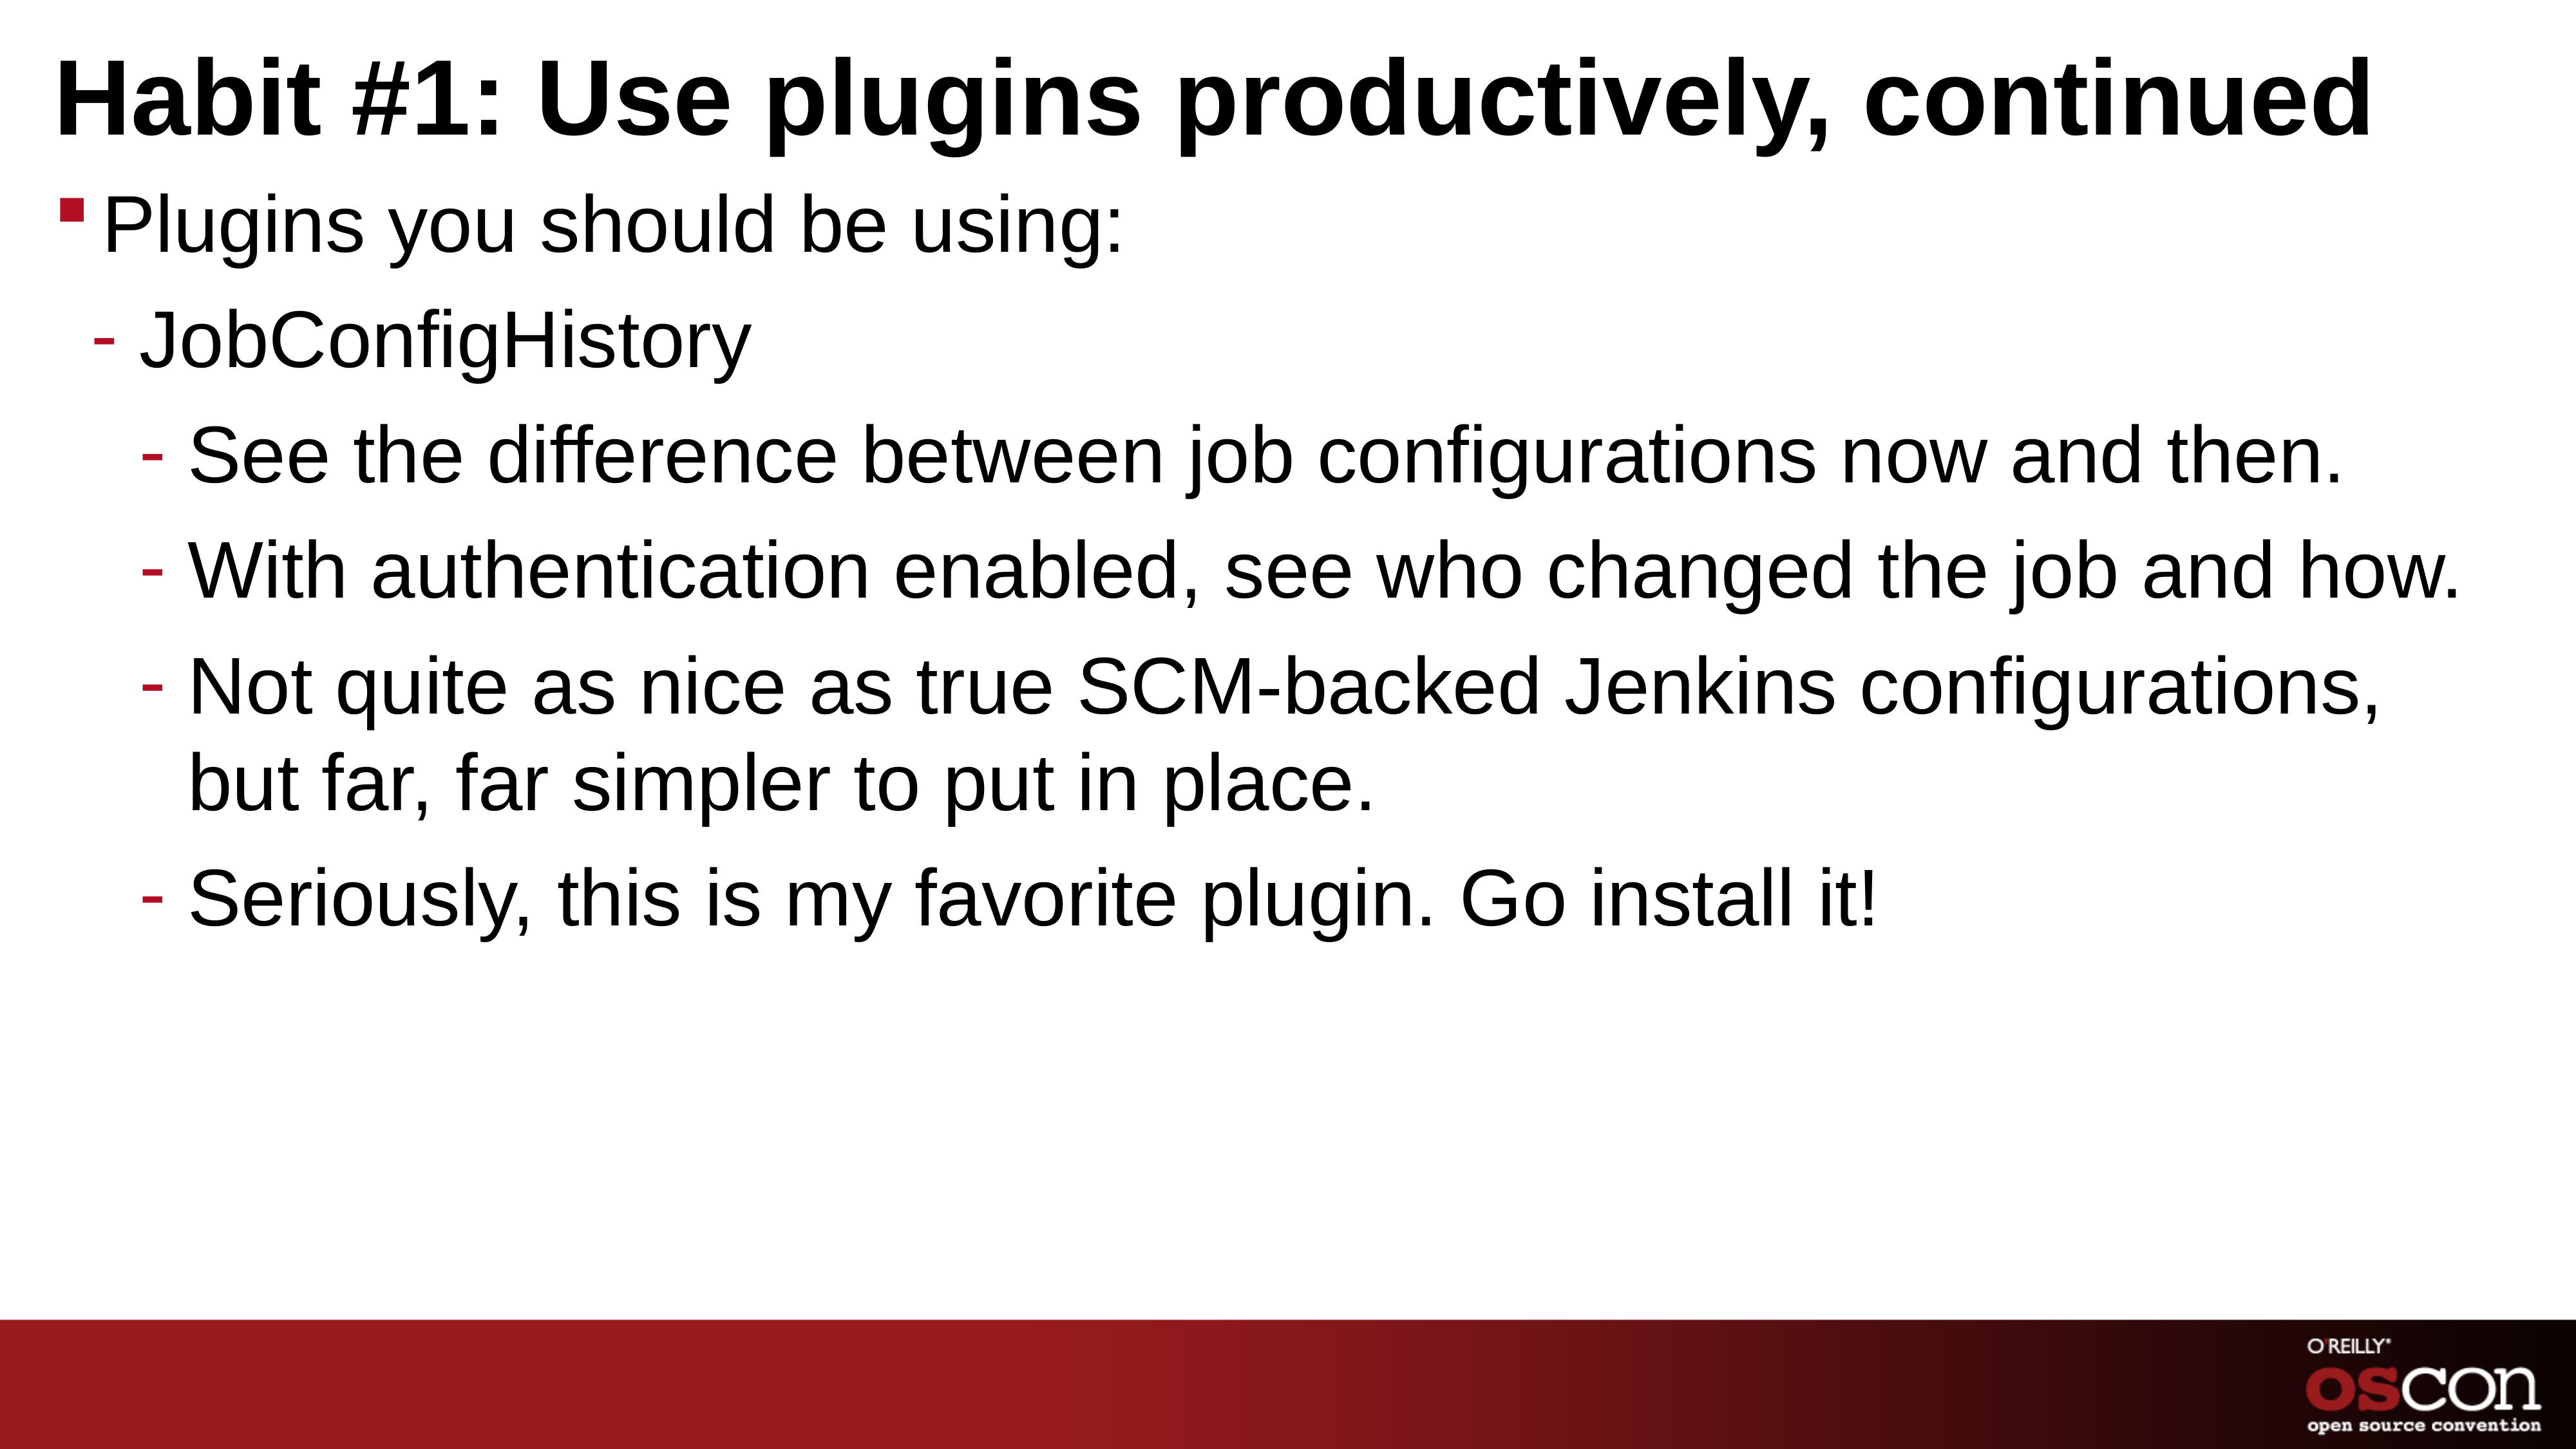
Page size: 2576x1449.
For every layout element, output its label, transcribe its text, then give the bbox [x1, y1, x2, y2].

list Plugins you should be using: JobConfigHistory See the difference between job configurations now and then. With authentication enabled, see who changed the job and how. Not quite as nice as true SCM-backed Jenkins configurations, but far, far simpler to put in place. Seriously, this is my favorite plugin. Go install it! [48, 166, 2514, 1449]
title Habit #1: Use plugins productively, continued [48, 17, 2514, 166]
picture [0, 0, 2576, 1449]
